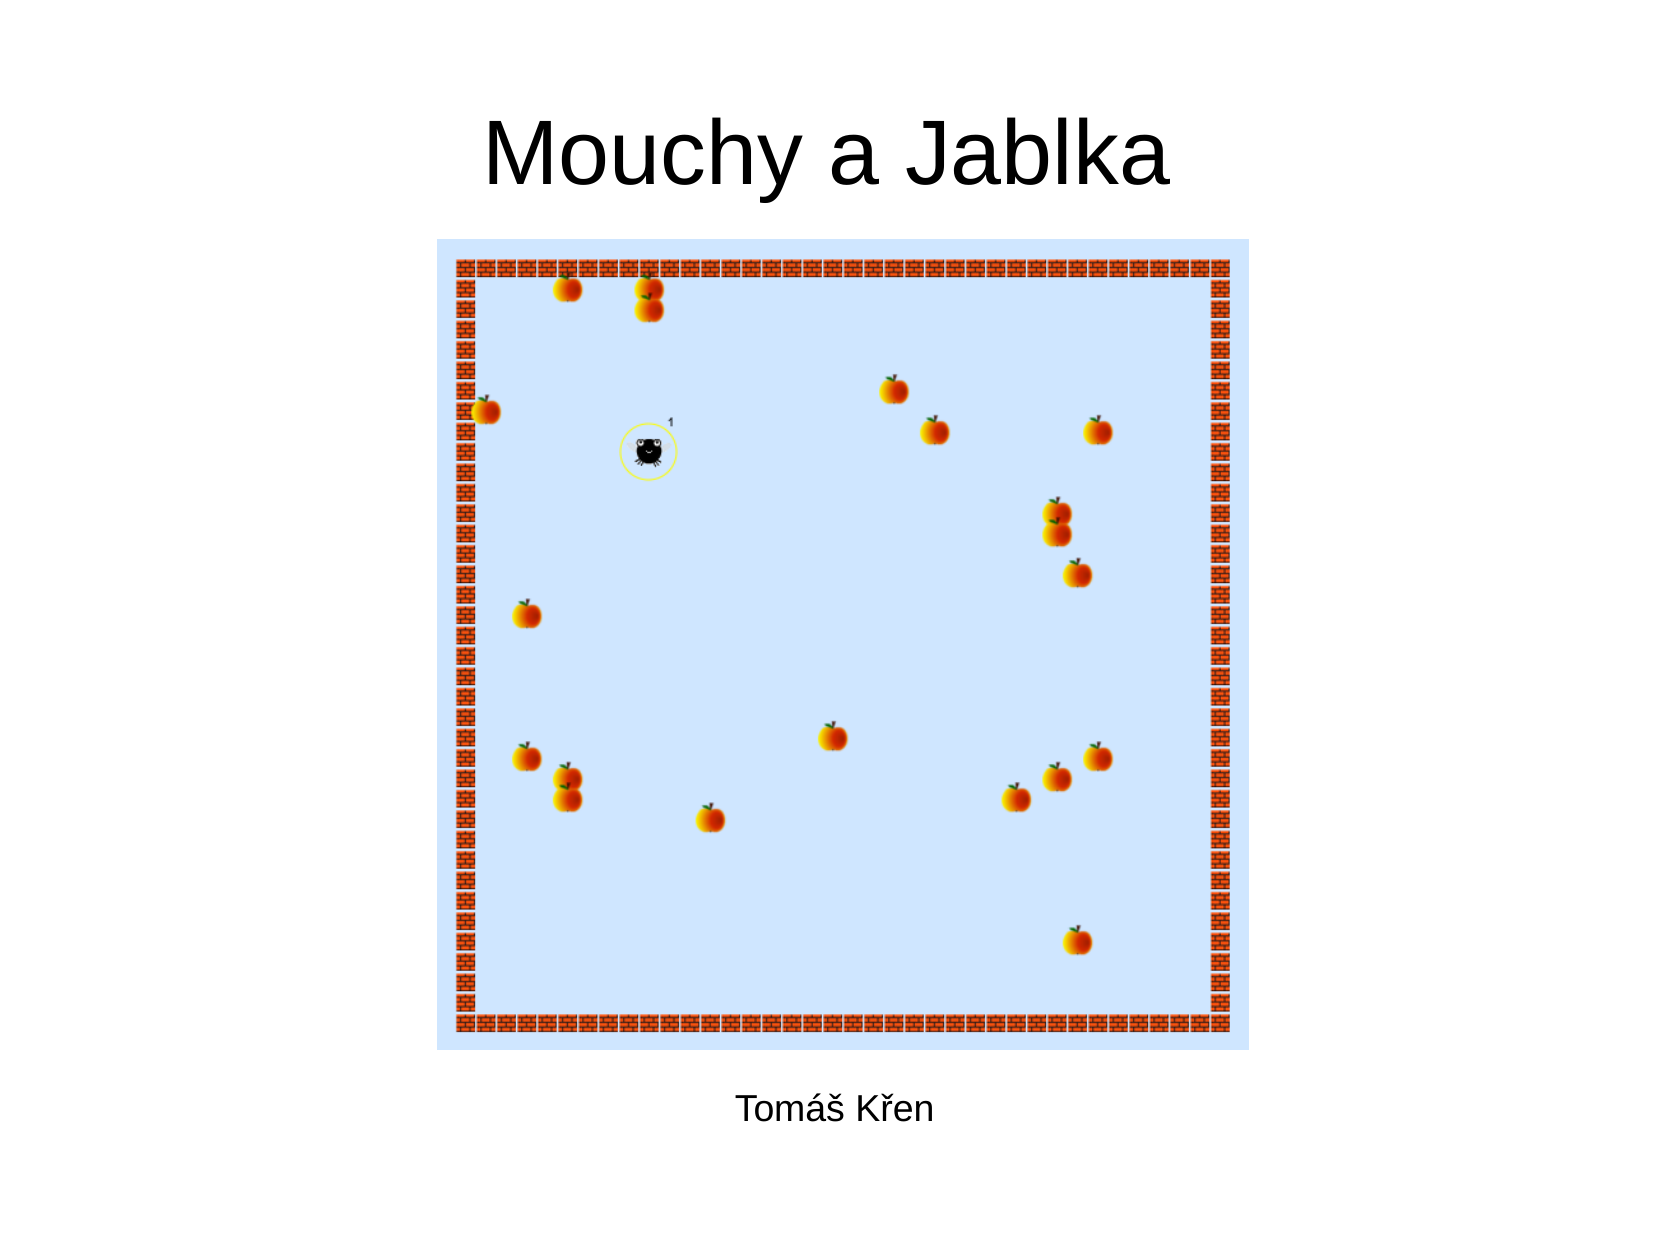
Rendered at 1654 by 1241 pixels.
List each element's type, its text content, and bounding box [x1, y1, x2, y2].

picture [437, 239, 1249, 1051]
title Mouchy a Jablka [82, 49, 1571, 257]
text_box Tomáš Křen [720, 1080, 950, 1137]
